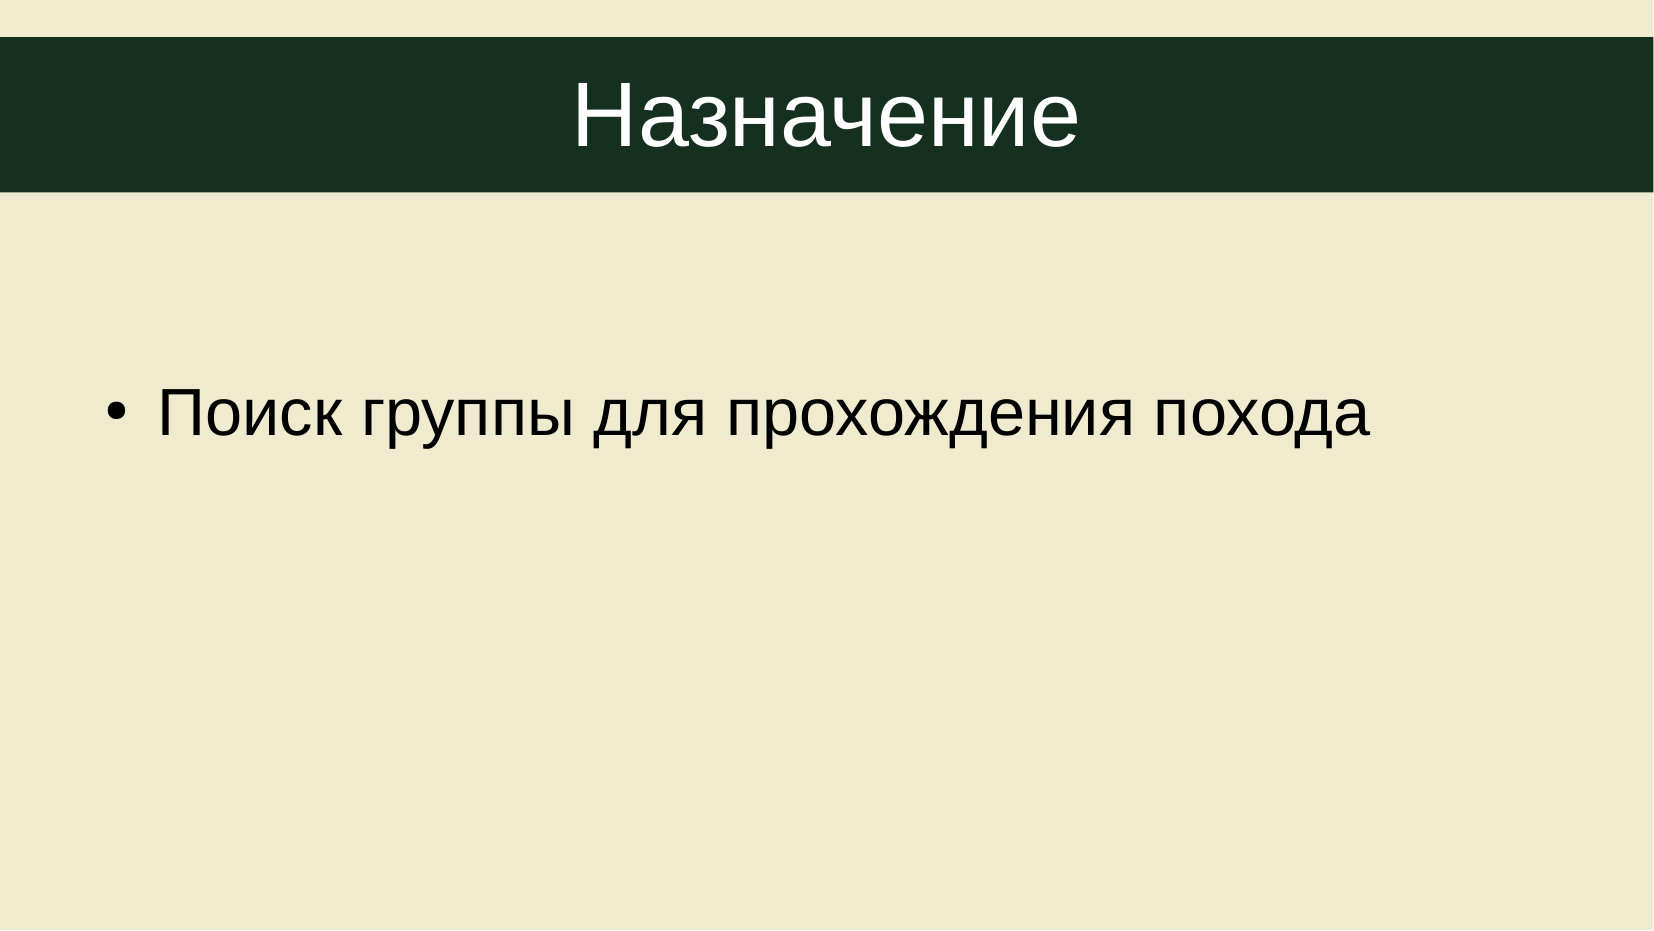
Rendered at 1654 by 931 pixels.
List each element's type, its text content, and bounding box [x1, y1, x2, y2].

list Поиск группы для прохождения похода [86, 375, 1576, 502]
title Назначение [0, 37, 1654, 193]
